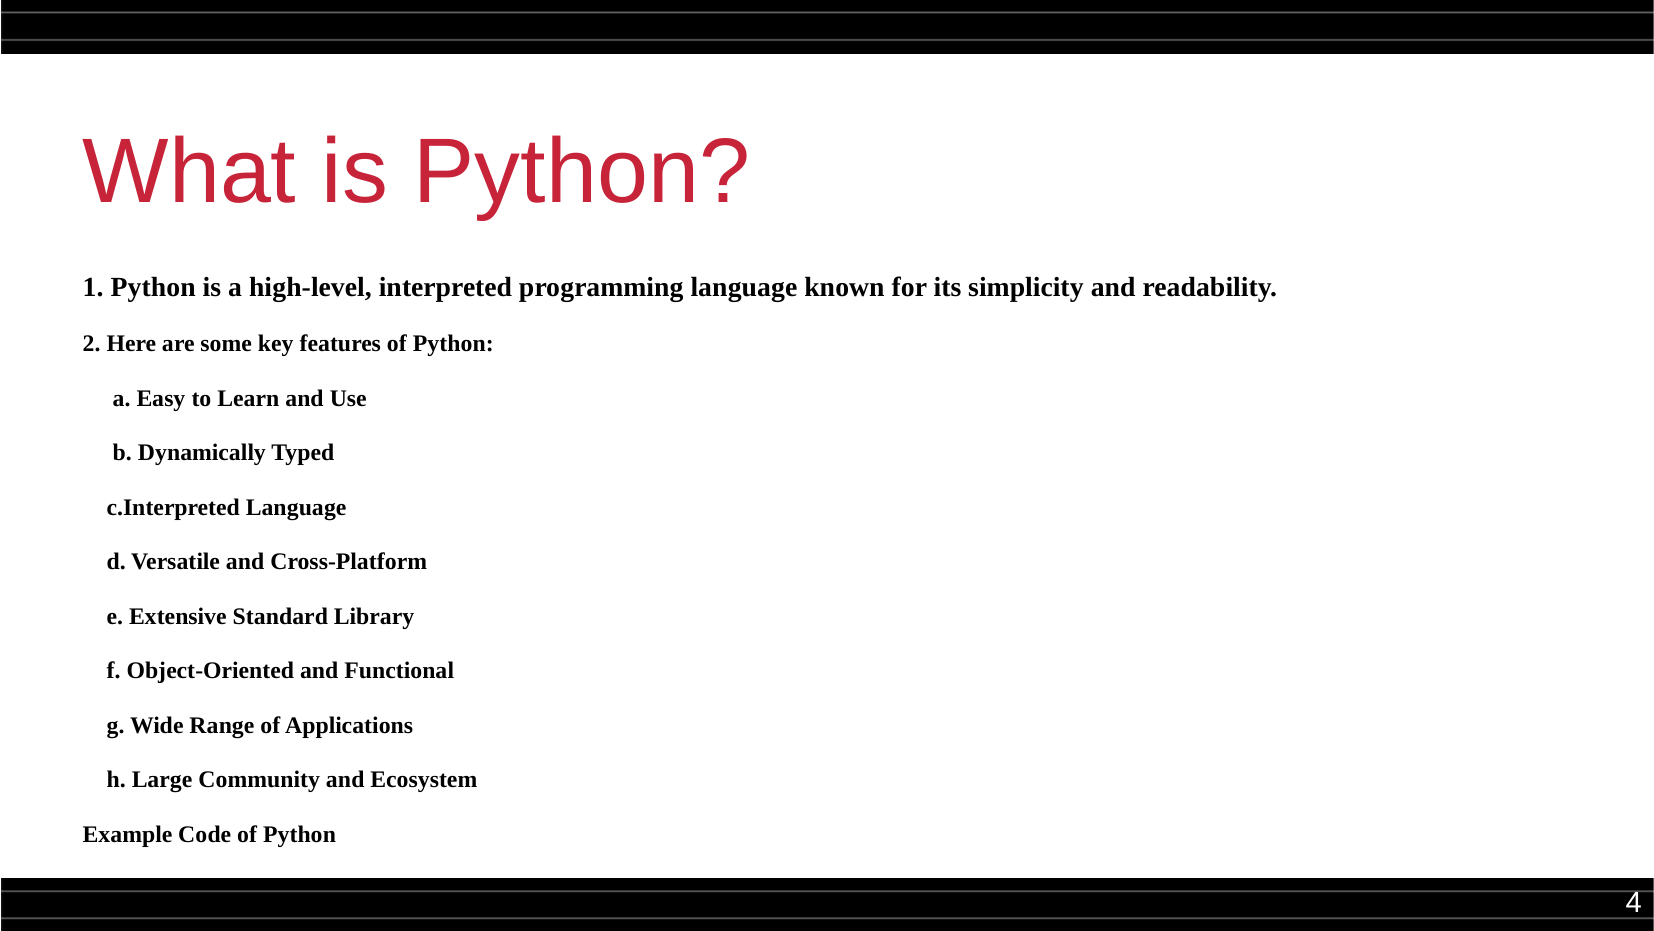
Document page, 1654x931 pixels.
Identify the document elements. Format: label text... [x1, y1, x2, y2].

picture [1, 878, 1654, 931]
list 1. Python is a high-level, interpreted programming language known for its simplicity and readability. 2. Here are some key features of Python: a. Easy to Learn and Use b. Dynamically Typed c.Interpreted Language d. Versatile and Cross-Platform e. Extensive Standard Library f. Object-Oriented and Functional g. Wide Range of Applications h. Large Community and Ecosystem Example Code of Python [82, 271, 1571, 851]
title What is Python? [82, 92, 1571, 249]
picture [1, 0, 1654, 54]
